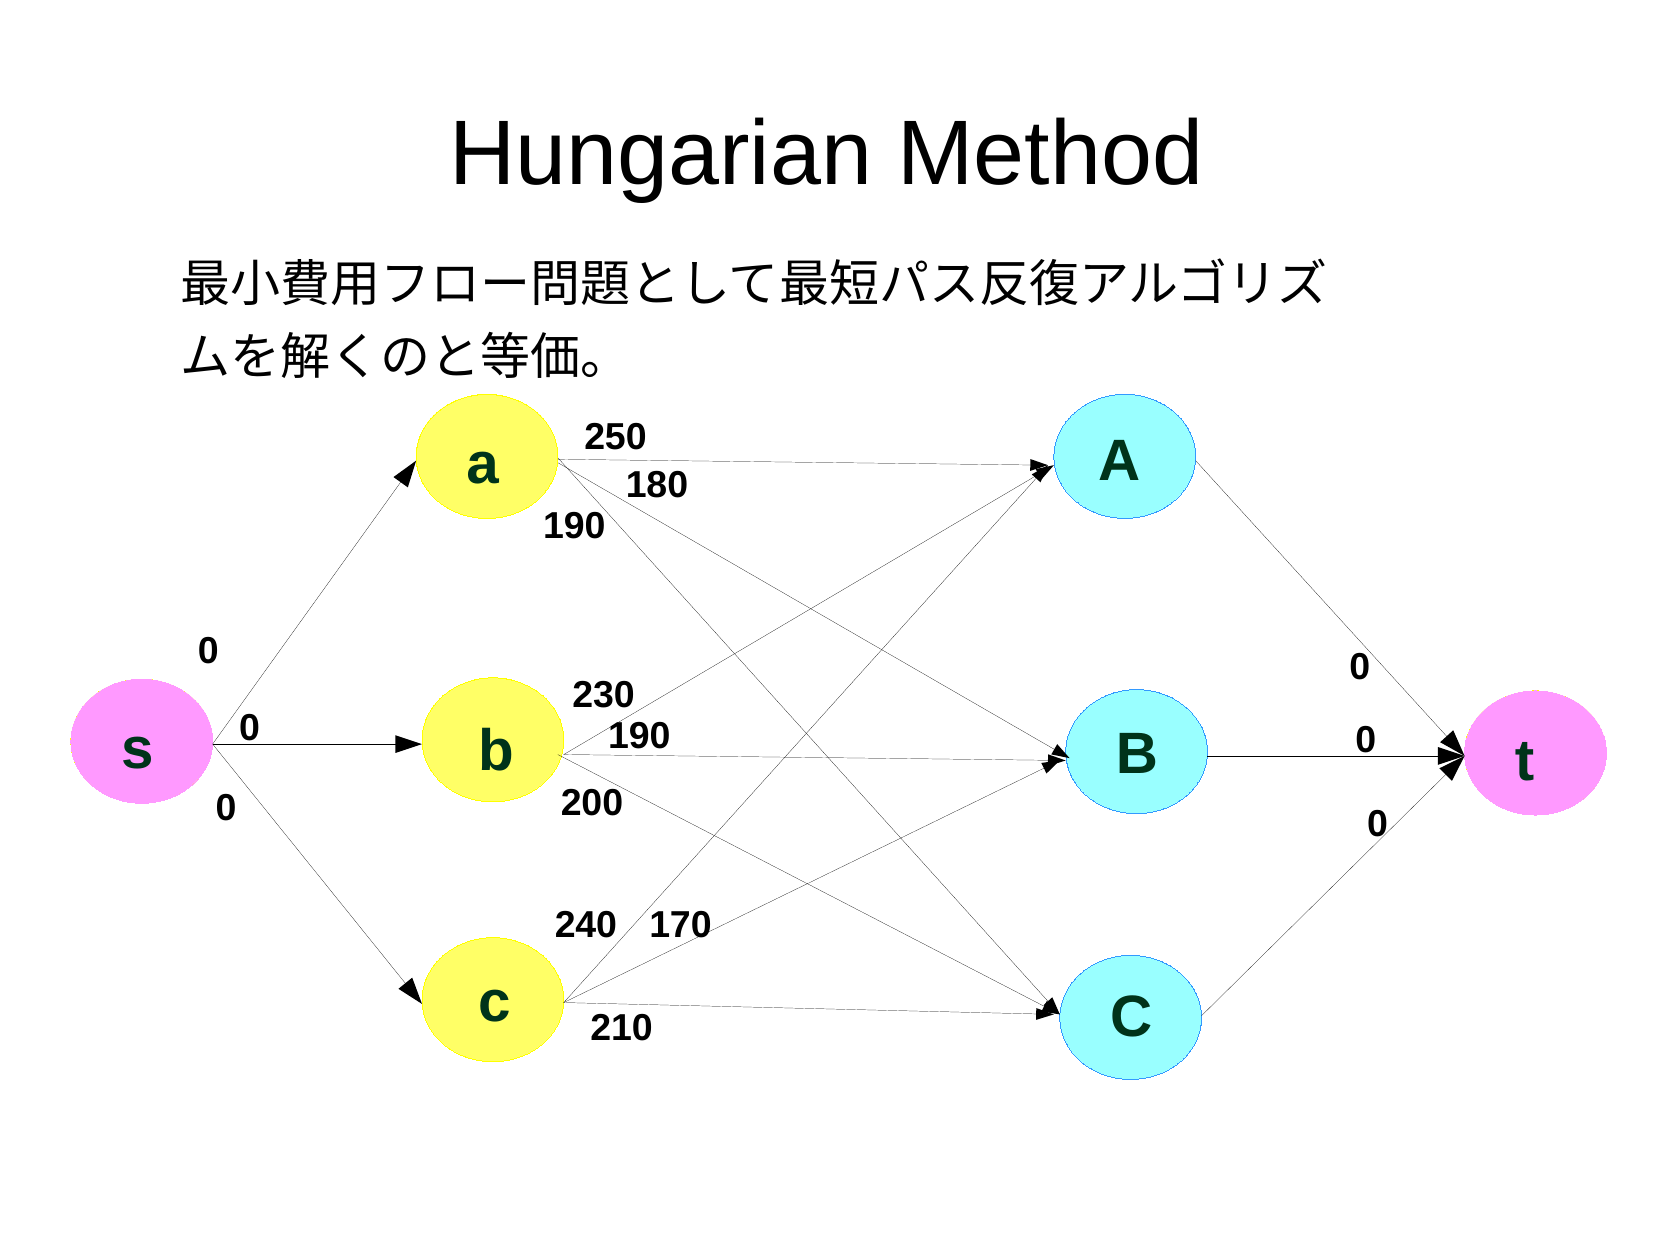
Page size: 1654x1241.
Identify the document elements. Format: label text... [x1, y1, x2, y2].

text_box [422, 937, 564, 1062]
text_box A [1083, 420, 1155, 501]
text_box 180 [610, 455, 706, 513]
text_box [422, 677, 564, 802]
text_box [70, 679, 213, 804]
text_box [1464, 690, 1607, 816]
text_box B [1101, 713, 1173, 794]
text_box 0 [1340, 710, 1441, 768]
text_box 0 [183, 622, 284, 680]
text_box t [1500, 720, 1571, 801]
text_box 200 [546, 774, 641, 832]
text_box 0 [200, 779, 302, 837]
text_box 190 [528, 496, 623, 554]
text_box [1053, 394, 1196, 519]
text_box a [451, 423, 523, 504]
text_box b [463, 710, 517, 790]
text_box [1065, 689, 1208, 814]
text_box 0 [224, 699, 325, 756]
text_box 最小費用フロー問題として最短パス反復アルゴリズムを解くのと等価。 [165, 236, 1359, 352]
text_box [416, 394, 558, 519]
text_box s [106, 708, 178, 789]
text_box 190 [593, 707, 688, 765]
text_box 0 [1334, 637, 1436, 695]
text_box 0 [1352, 794, 1453, 852]
text_box C [1095, 975, 1167, 1056]
text_box [1059, 955, 1202, 1080]
text_box 240 [540, 896, 634, 956]
title Hungarian Method [82, 49, 1571, 257]
text_box c [463, 961, 523, 1042]
text_box 170 [634, 896, 747, 962]
text_box 230 [557, 665, 659, 726]
text_box 250 [569, 408, 671, 466]
text_box 210 [575, 998, 676, 1056]
